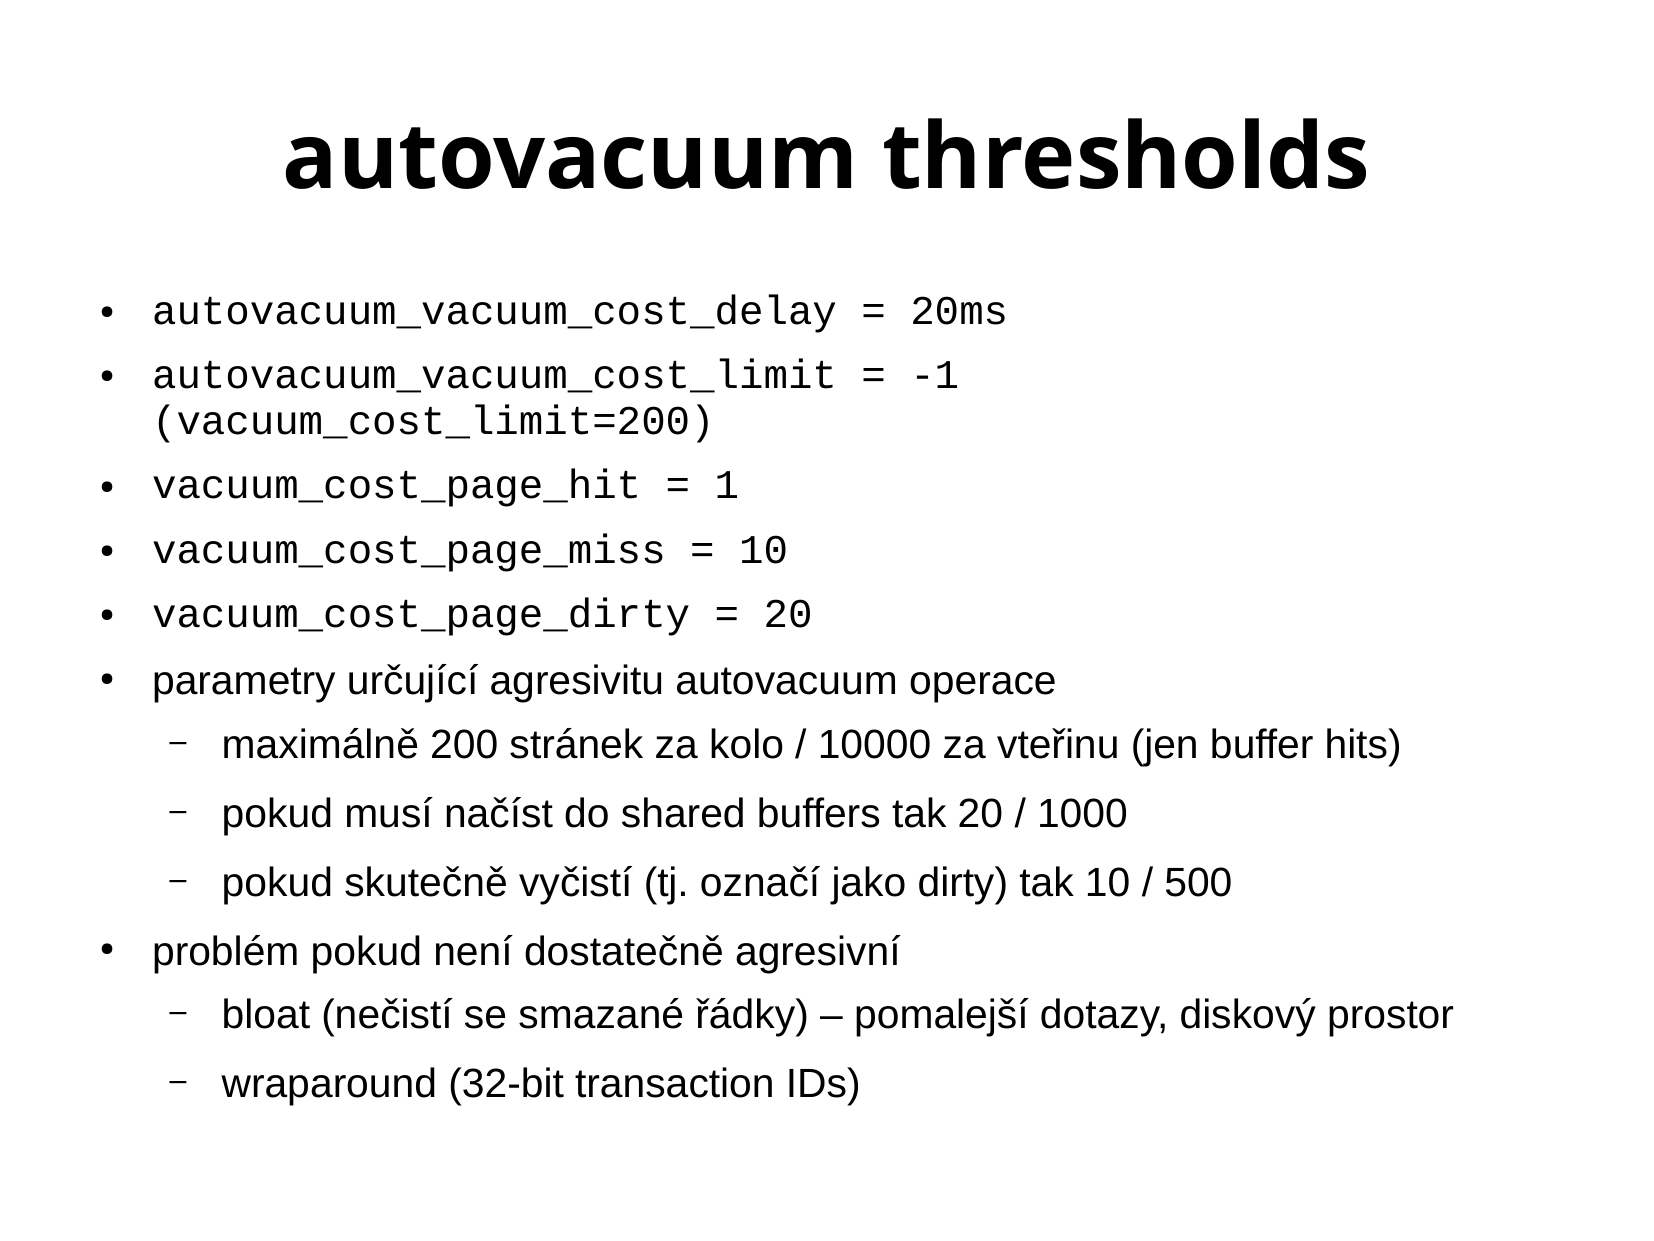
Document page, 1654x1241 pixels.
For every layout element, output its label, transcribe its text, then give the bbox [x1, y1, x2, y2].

list autovacuum_vacuum_cost_delay = 20ms autovacuum_vacuum_cost_limit = -1 (vacuum_cost_limit=200) vacuum_cost_page_hit = 1 vacuum_cost_page_miss = 10 vacuum_cost_page_dirty = 20 parametry určující agresivitu autovacuum operace maximálně 200 stránek za kolo / 10000 za vteřinu (jen buffer hits) pokud musí načíst do shared buffers tak 20 / 1000 pokud skutečně vyčistí (tj. označí jako dirty) tak 10 / 500 problém pokud není dostatečně agresivní bloat (nečistí se smazané řádky) – pomalejší dotazy, diskový prostor wraparound (32-bit transaction IDs) [82, 290, 1538, 1111]
title autovacuum thresholds [82, 49, 1571, 257]
